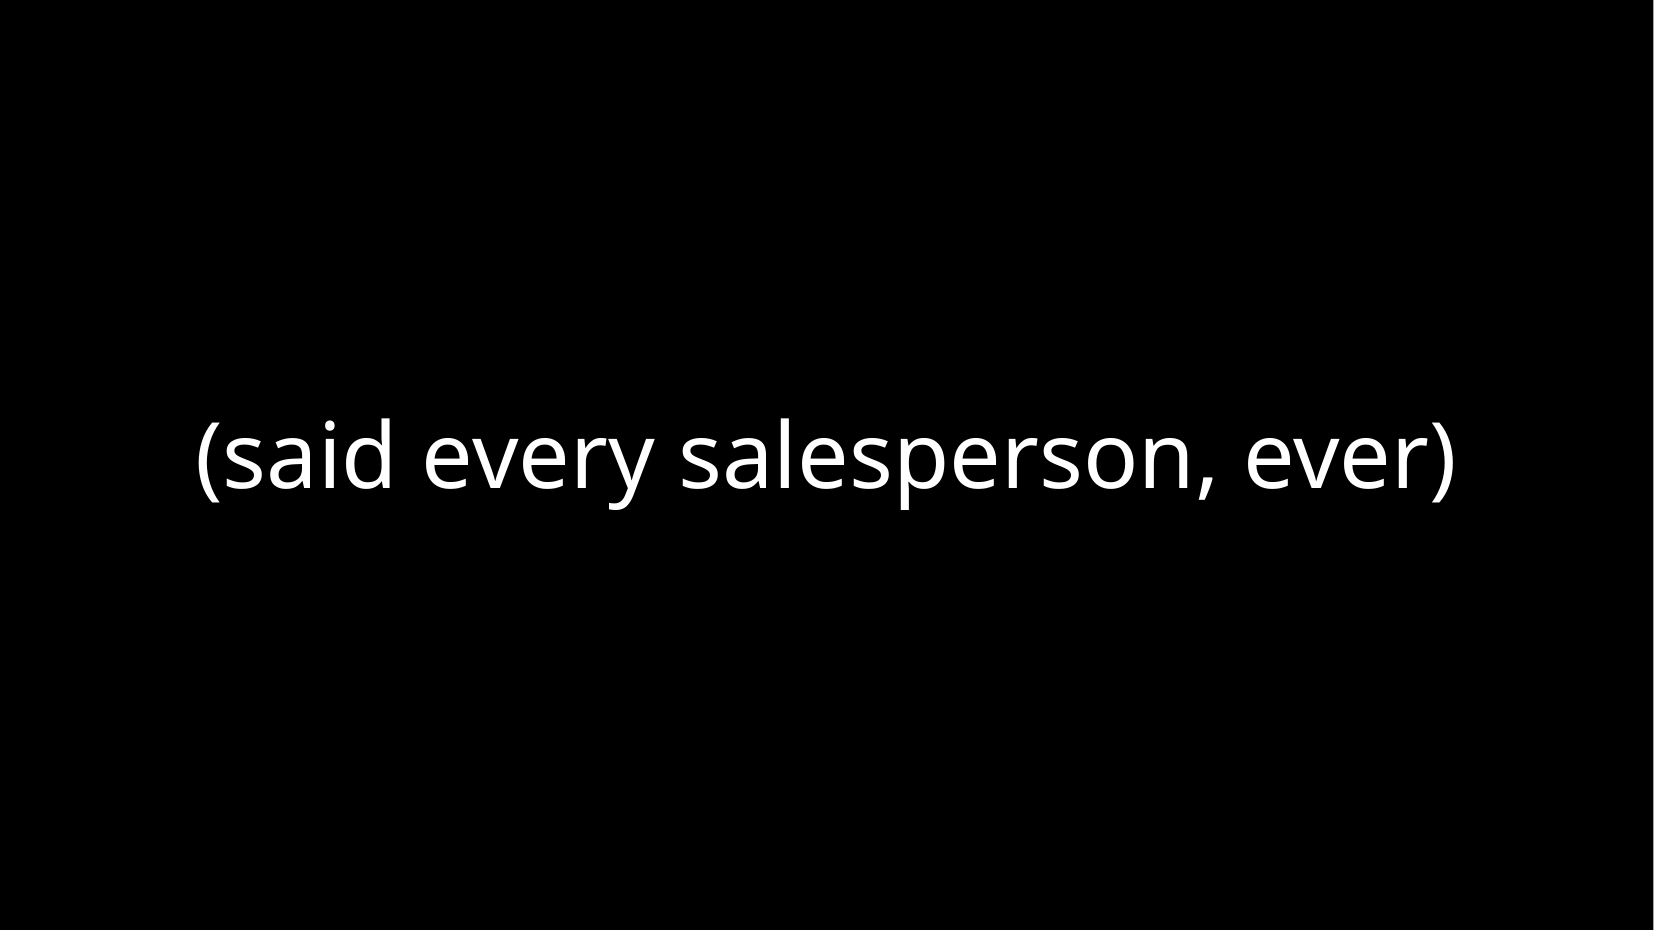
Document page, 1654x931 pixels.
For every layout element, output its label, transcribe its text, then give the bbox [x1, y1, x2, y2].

title (said every salesperson, ever) [82, 375, 1571, 531]
